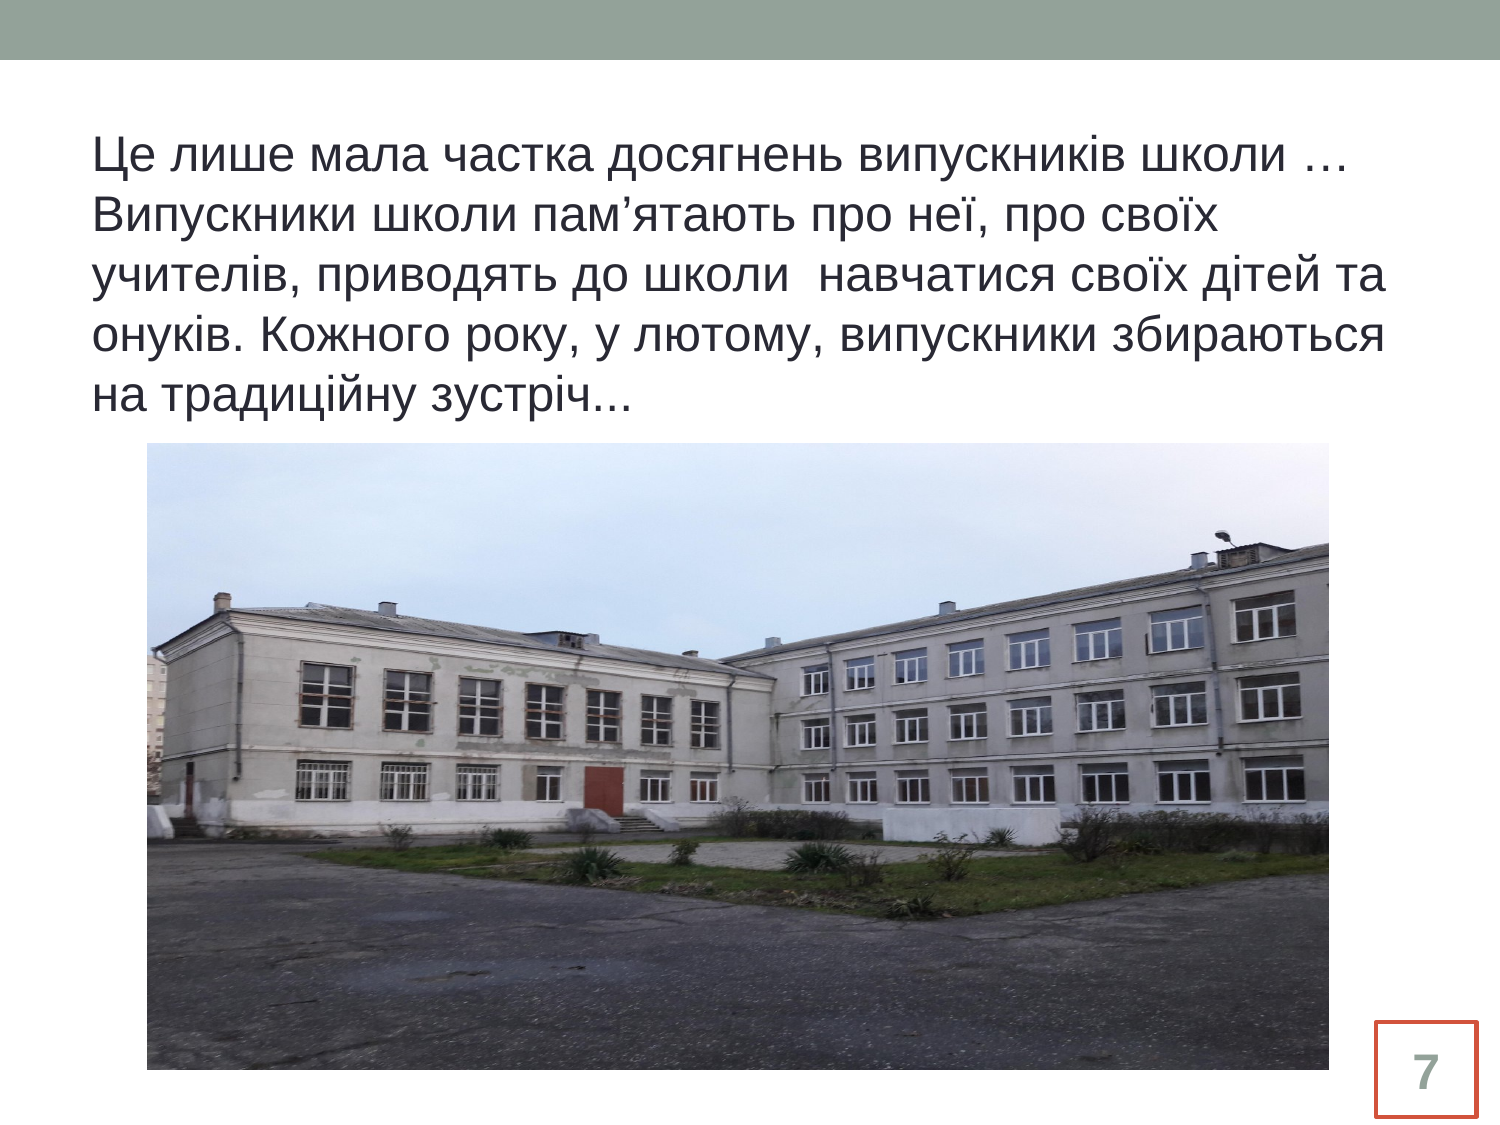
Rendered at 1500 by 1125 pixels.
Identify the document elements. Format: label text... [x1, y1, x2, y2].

text_box 7 [1376, 1022, 1476, 1117]
list Це лише мала частка досягнень випускників школи … Випускники школи пам’ятають про неї, про своїх учителів, приводять до школи навчатися своїх дітей та онуків. Кожного року, у лютому, випускники збираються на традиційну зустріч... [76, 113, 1427, 914]
picture [147, 443, 1329, 1070]
